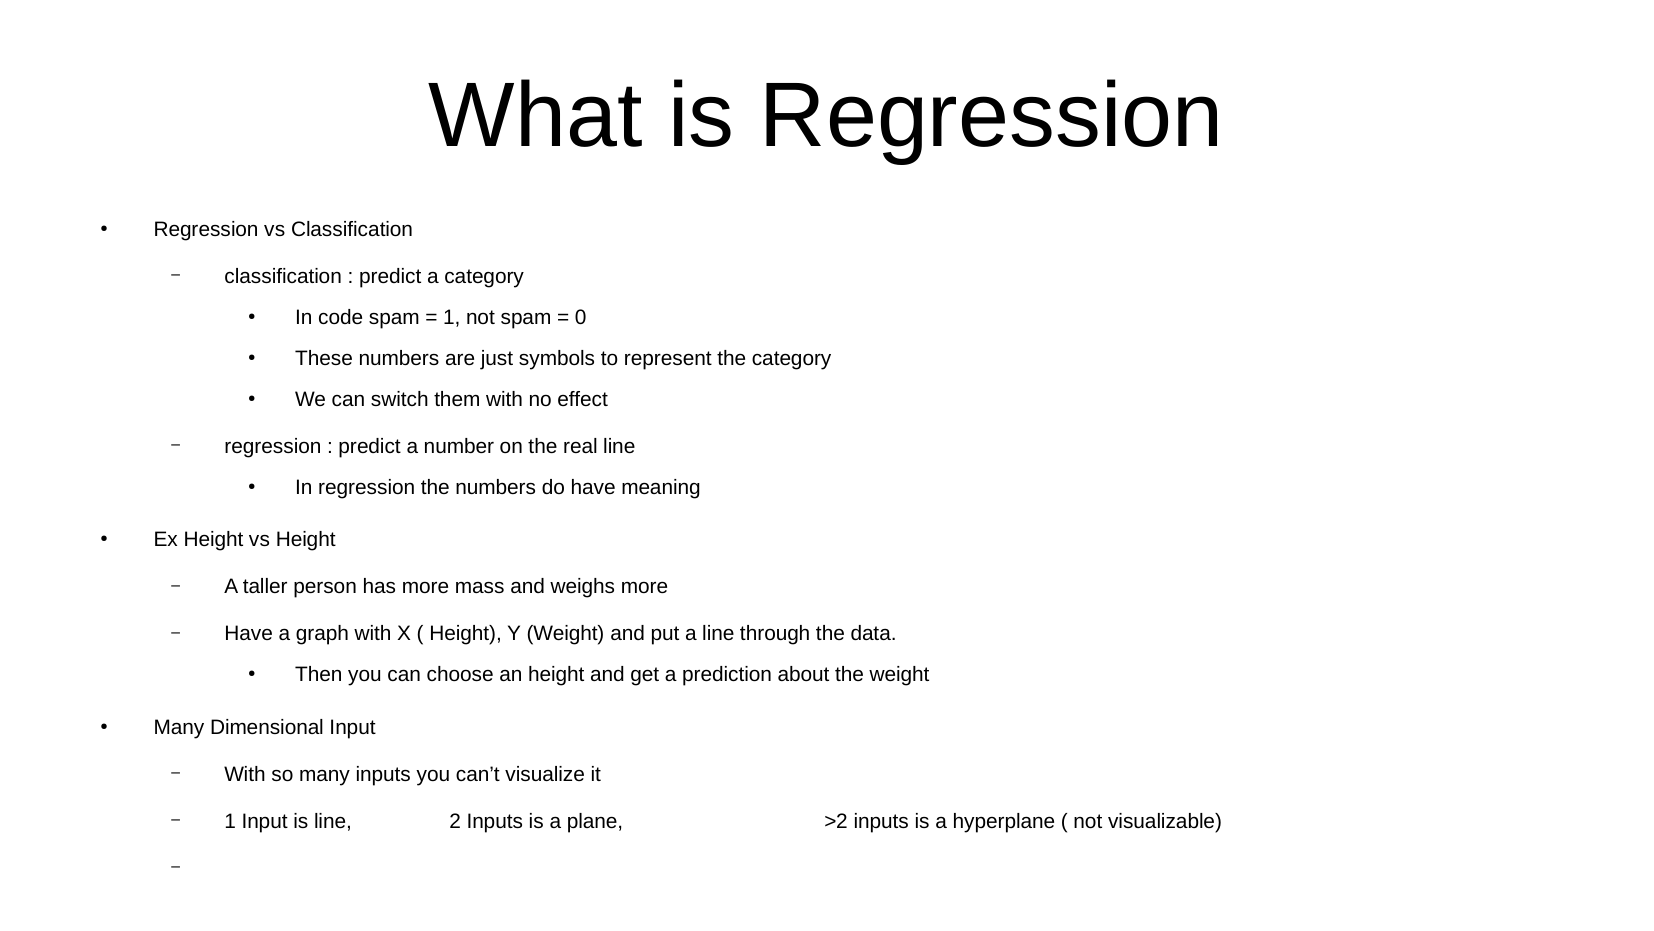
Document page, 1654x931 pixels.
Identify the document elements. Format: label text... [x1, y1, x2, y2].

title What is Regression [82, 37, 1571, 193]
list Regression vs Classification classification : predict a category In code spam = 1, not spam = 0 These numbers are just symbols to represent the category We can switch them with no effect regression : predict a number on the real line In regression the numbers do have meaning Ex Height vs Height A taller person has more mass and weighs more Have a graph with X ( Height), Y (Weight) and put a line through the data. Then you can choose an height and get a prediction about the weight Many Dimensional Input With so many inputs you can’t visualize it 1 Input is line, 2 Inputs is a plane, >2 inputs is a hyperplane ( not visualizable) [82, 217, 1636, 916]
